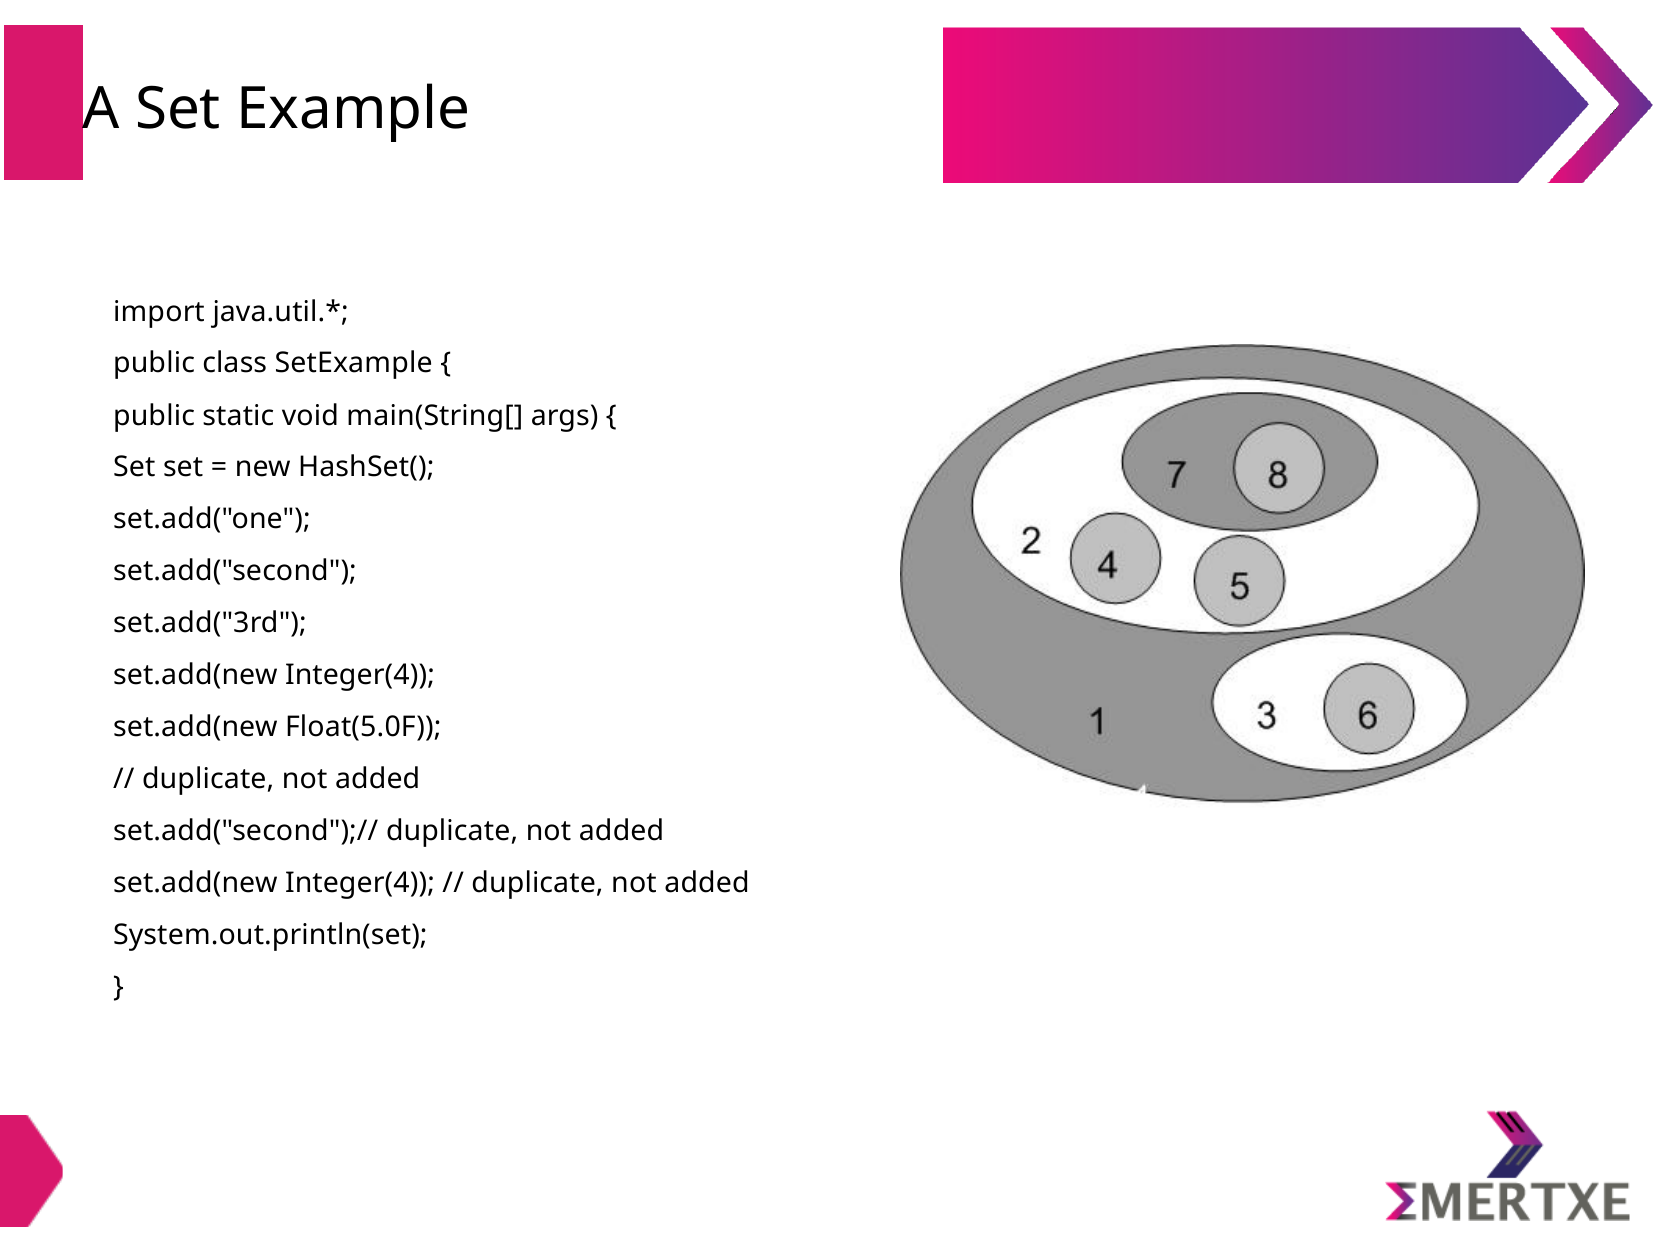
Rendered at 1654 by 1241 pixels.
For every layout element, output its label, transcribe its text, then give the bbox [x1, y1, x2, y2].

picture [900, 344, 1585, 825]
title A Set Example [82, 2, 1571, 210]
picture [1385, 1107, 1631, 1221]
picture [1571, 27, 1653, 183]
list import java.util.*; public class SetExample { public static void main(String[] args) { Set set = new HashSet(); set.add("one"); set.add("second"); set.add("3rd"); set.add(new Integer(4)); set.add(new Float(5.0F)); // duplicate, not added set.add("second");// duplicate, not added set.add(new Integer(4)); // duplicate, not added System.out.println(set); } [82, 290, 1571, 1010]
